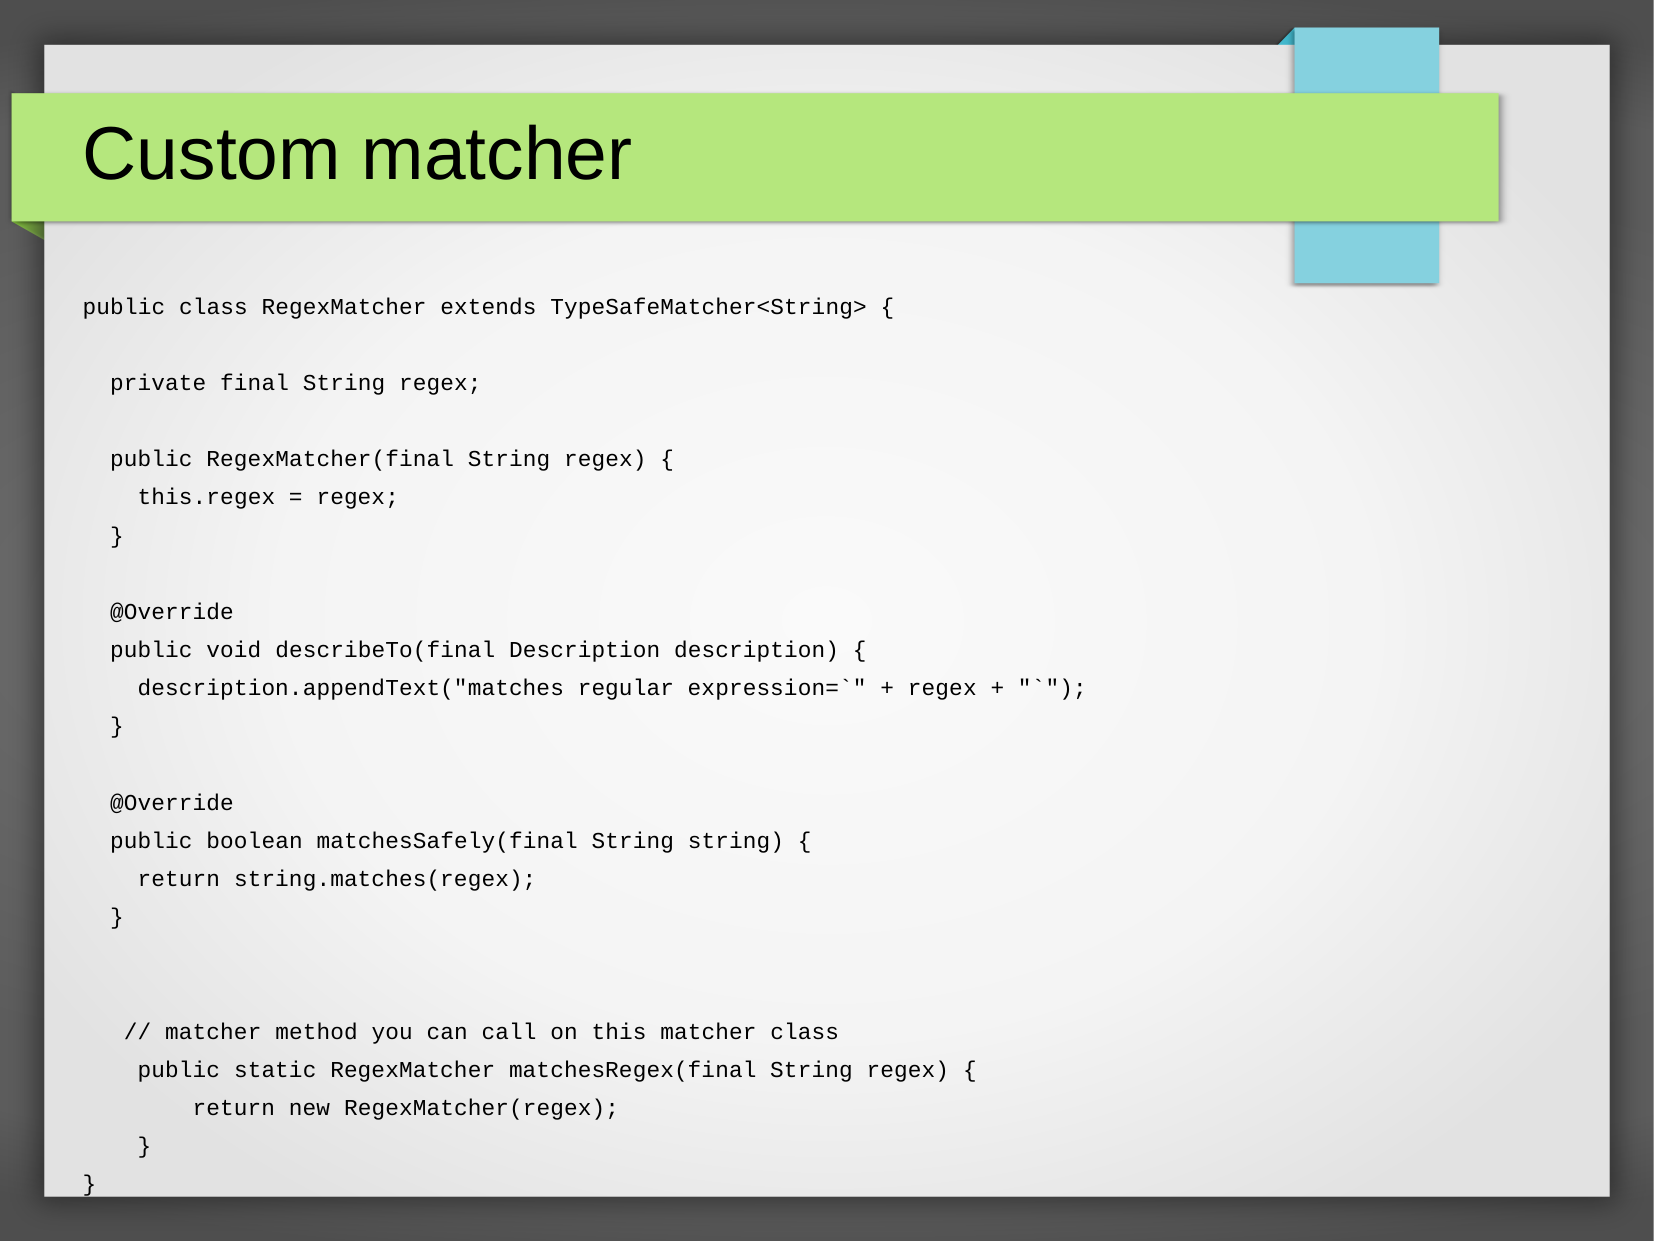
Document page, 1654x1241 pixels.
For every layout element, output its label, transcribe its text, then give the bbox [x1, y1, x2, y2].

picture [0, 0, 1654, 1241]
list public class RegexMatcher extends TypeSafeMatcher<String> { private final String regex; public RegexMatcher(final String regex) { this.regex = regex; } @Override public void describeTo(final Description description) { description.appendText("matches regular expression=`" + regex + "`"); } @Override public boolean matchesSafely(final String string) { return string.matches(regex); } // matcher method you can call on this matcher class public static RegexMatcher matchesRegex(final String regex) { return new RegexMatcher(regex); } } [82, 295, 1571, 1205]
title Custom matcher [82, 94, 1264, 213]
